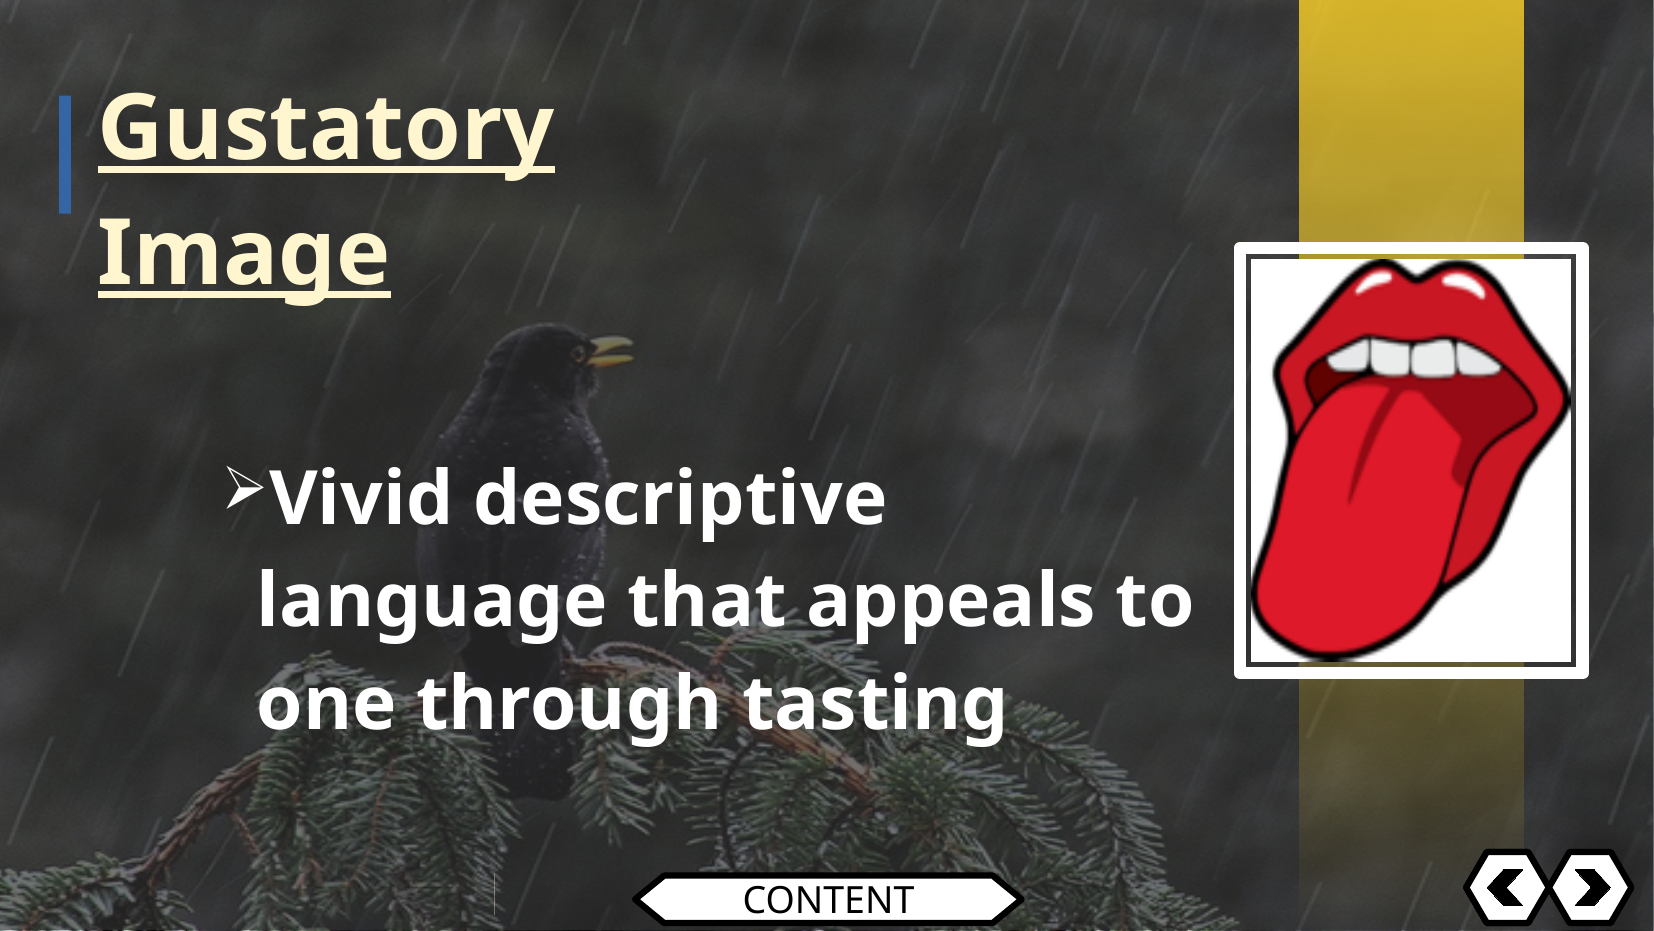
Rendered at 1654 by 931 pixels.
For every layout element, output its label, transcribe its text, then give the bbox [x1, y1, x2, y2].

text_box [0, 0, 1654, 931]
text_box Vivid descriptive language that appeals to one through tasting [206, 437, 1235, 728]
text_box POETIC DEVICES [60, 846, 510, 920]
text_box Gustatory Image [82, 54, 697, 365]
text_box CONTENT [635, 875, 1022, 924]
picture [1251, 259, 1571, 662]
